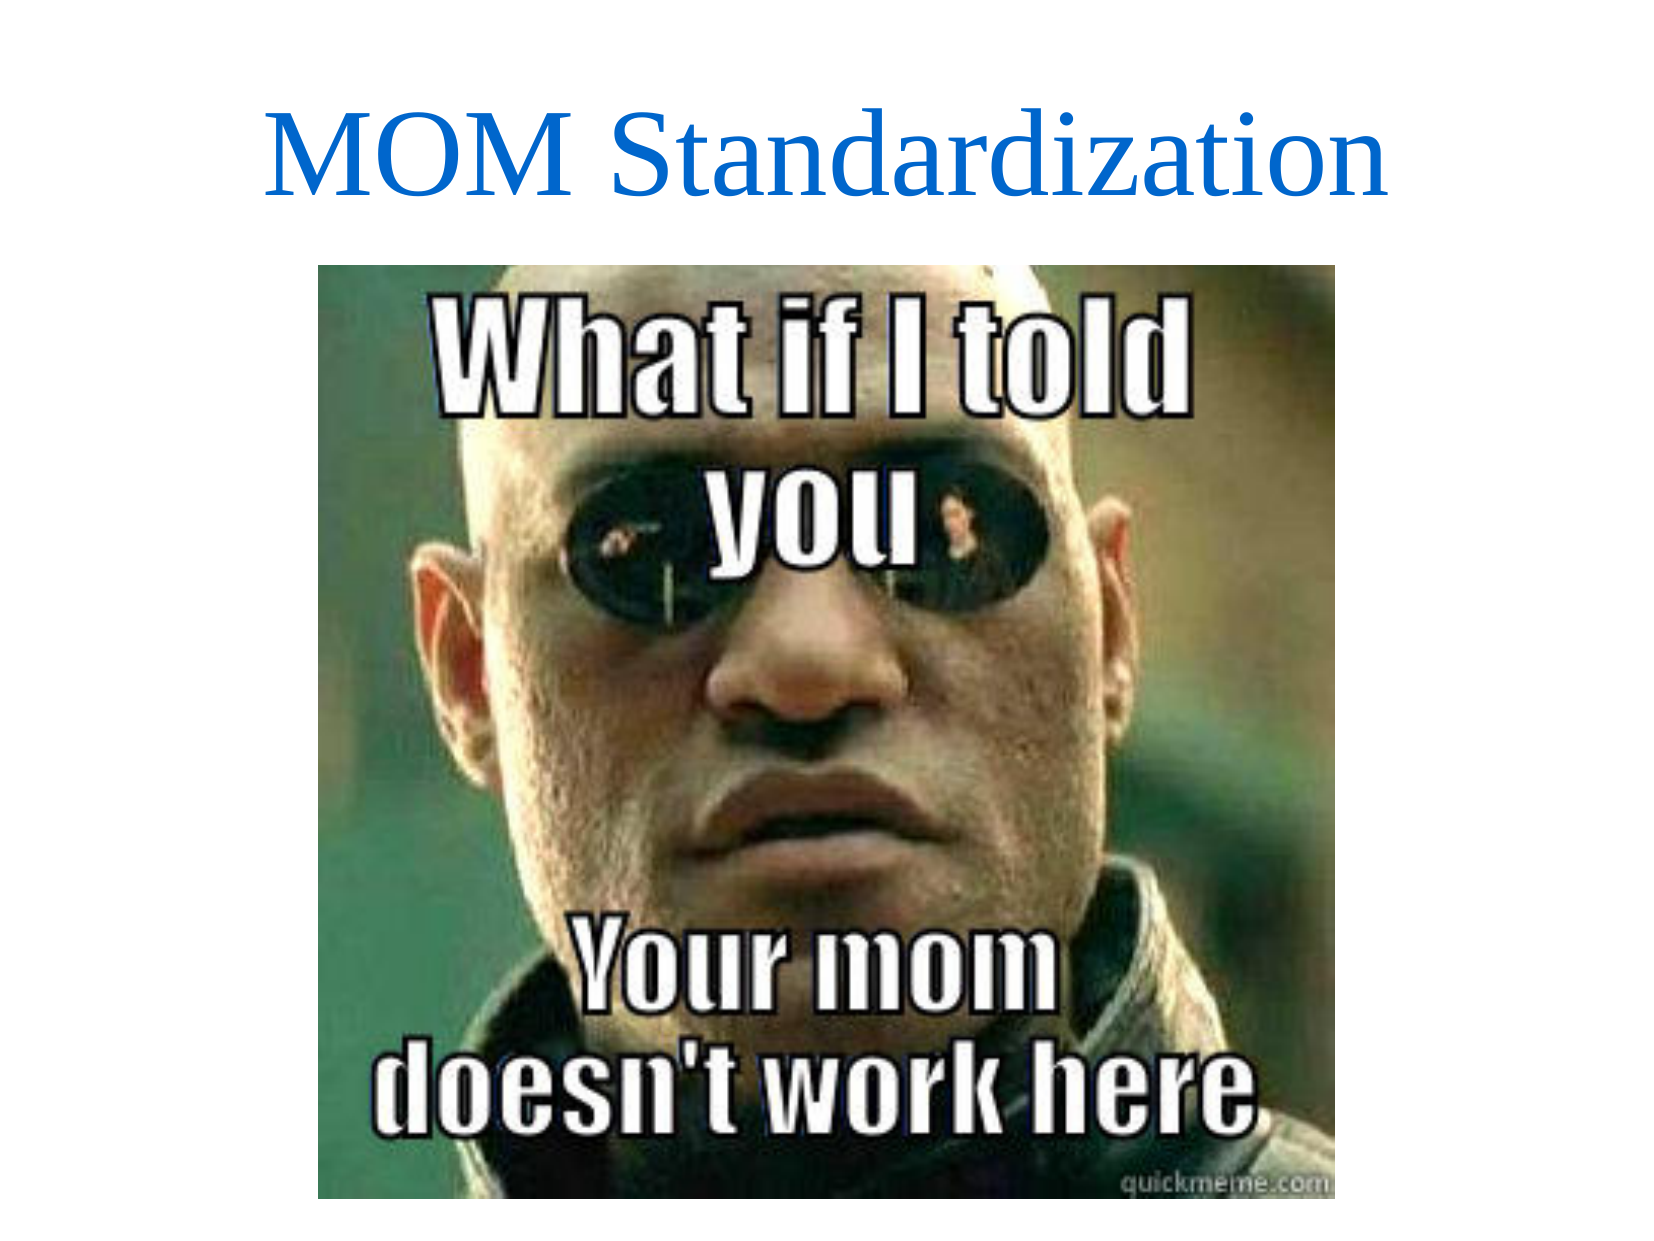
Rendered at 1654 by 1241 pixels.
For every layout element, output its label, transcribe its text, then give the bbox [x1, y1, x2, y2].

picture [318, 265, 1335, 1199]
title MOM Standardization [82, 49, 1571, 257]
